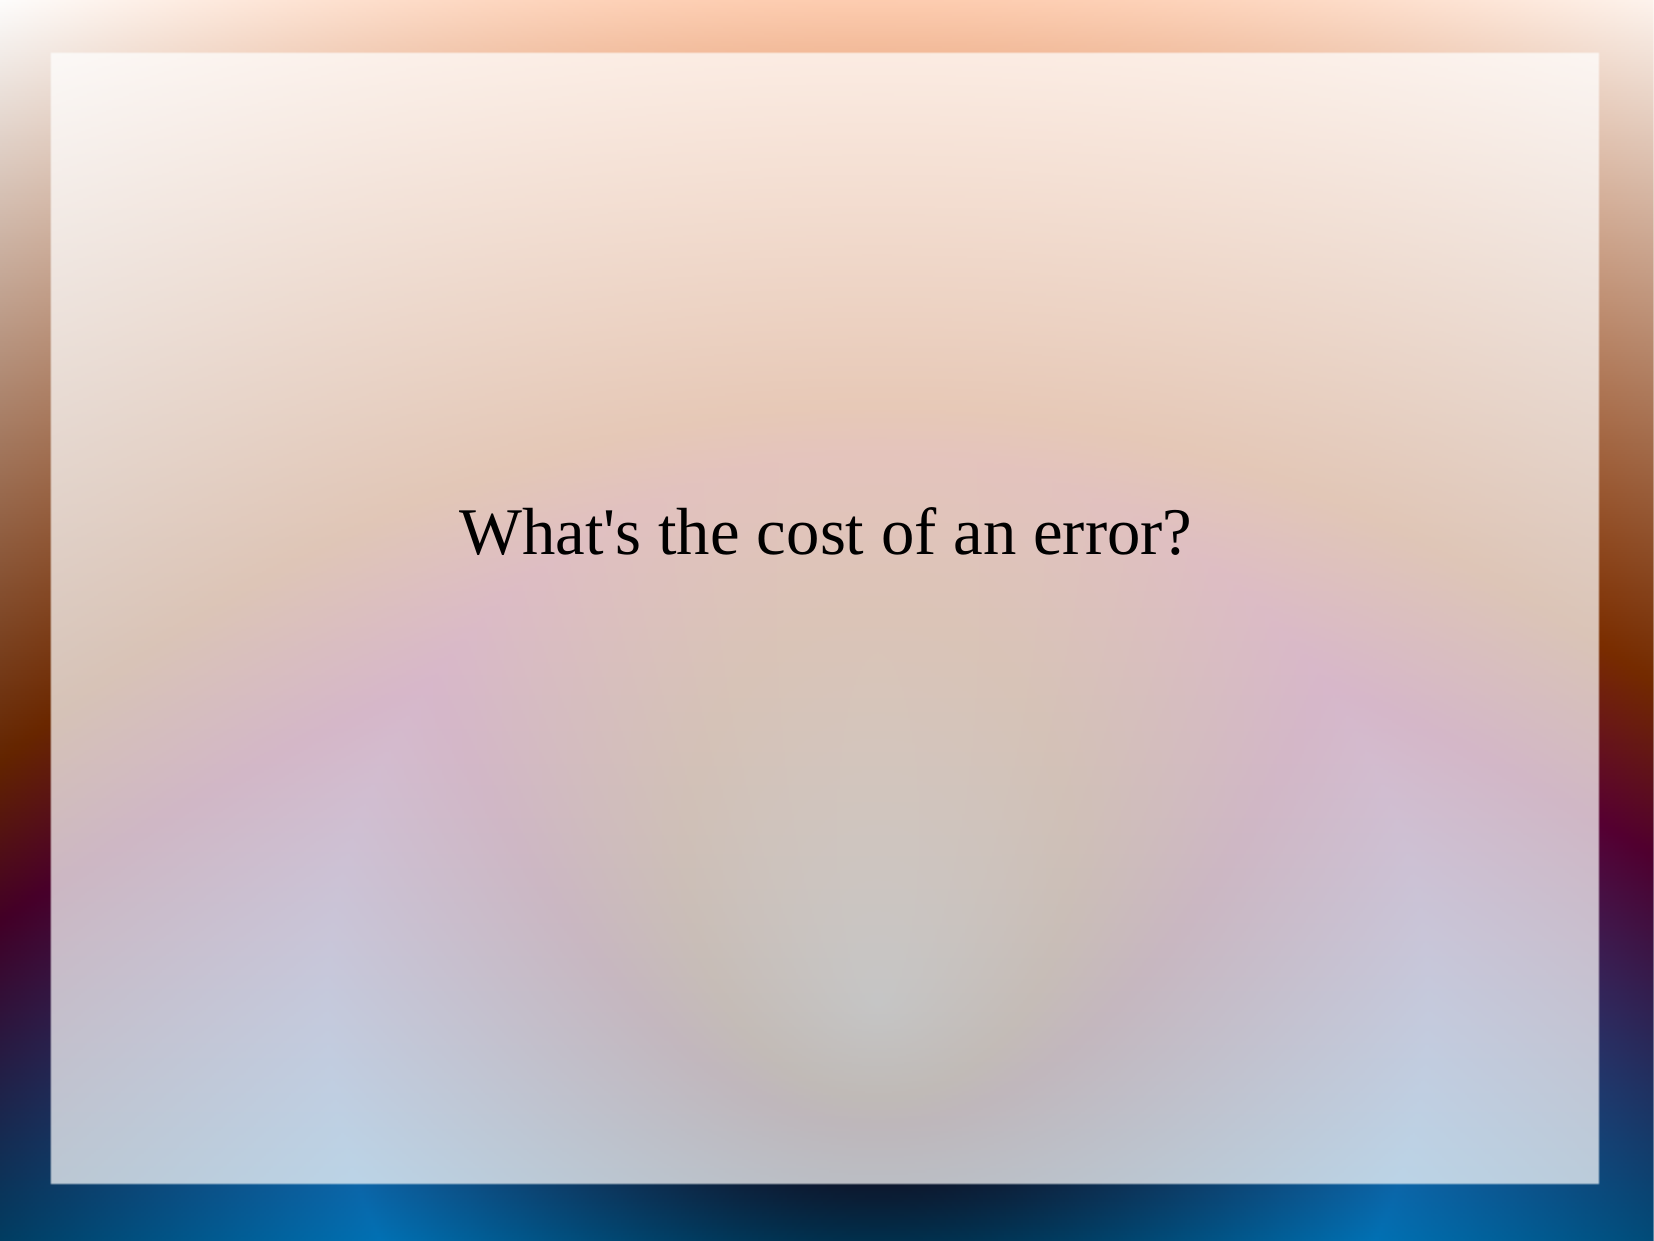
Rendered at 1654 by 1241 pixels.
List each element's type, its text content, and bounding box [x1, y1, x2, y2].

subtitle What's the cost of an error? [82, 55, 1571, 1010]
picture [0, 0, 1654, 1241]
